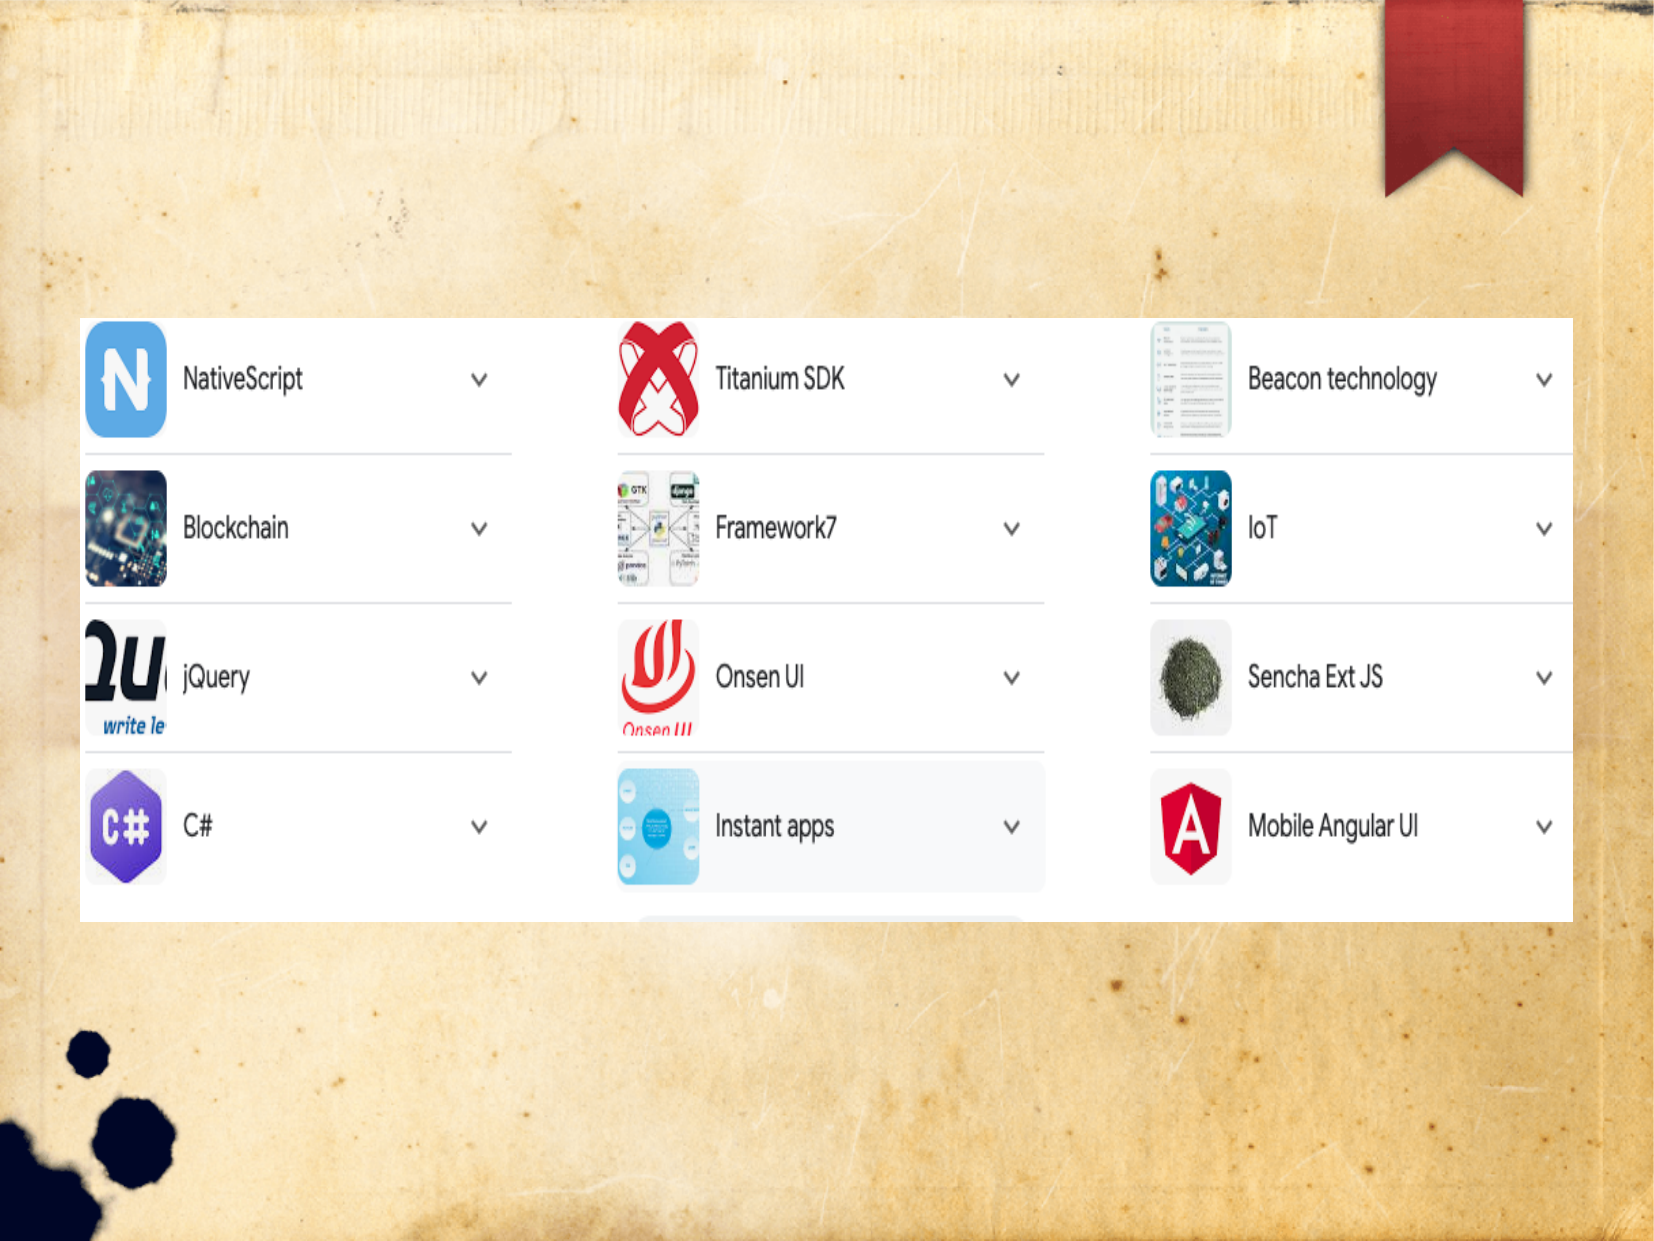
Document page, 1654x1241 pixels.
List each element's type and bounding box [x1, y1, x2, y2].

picture [80, 318, 1573, 922]
